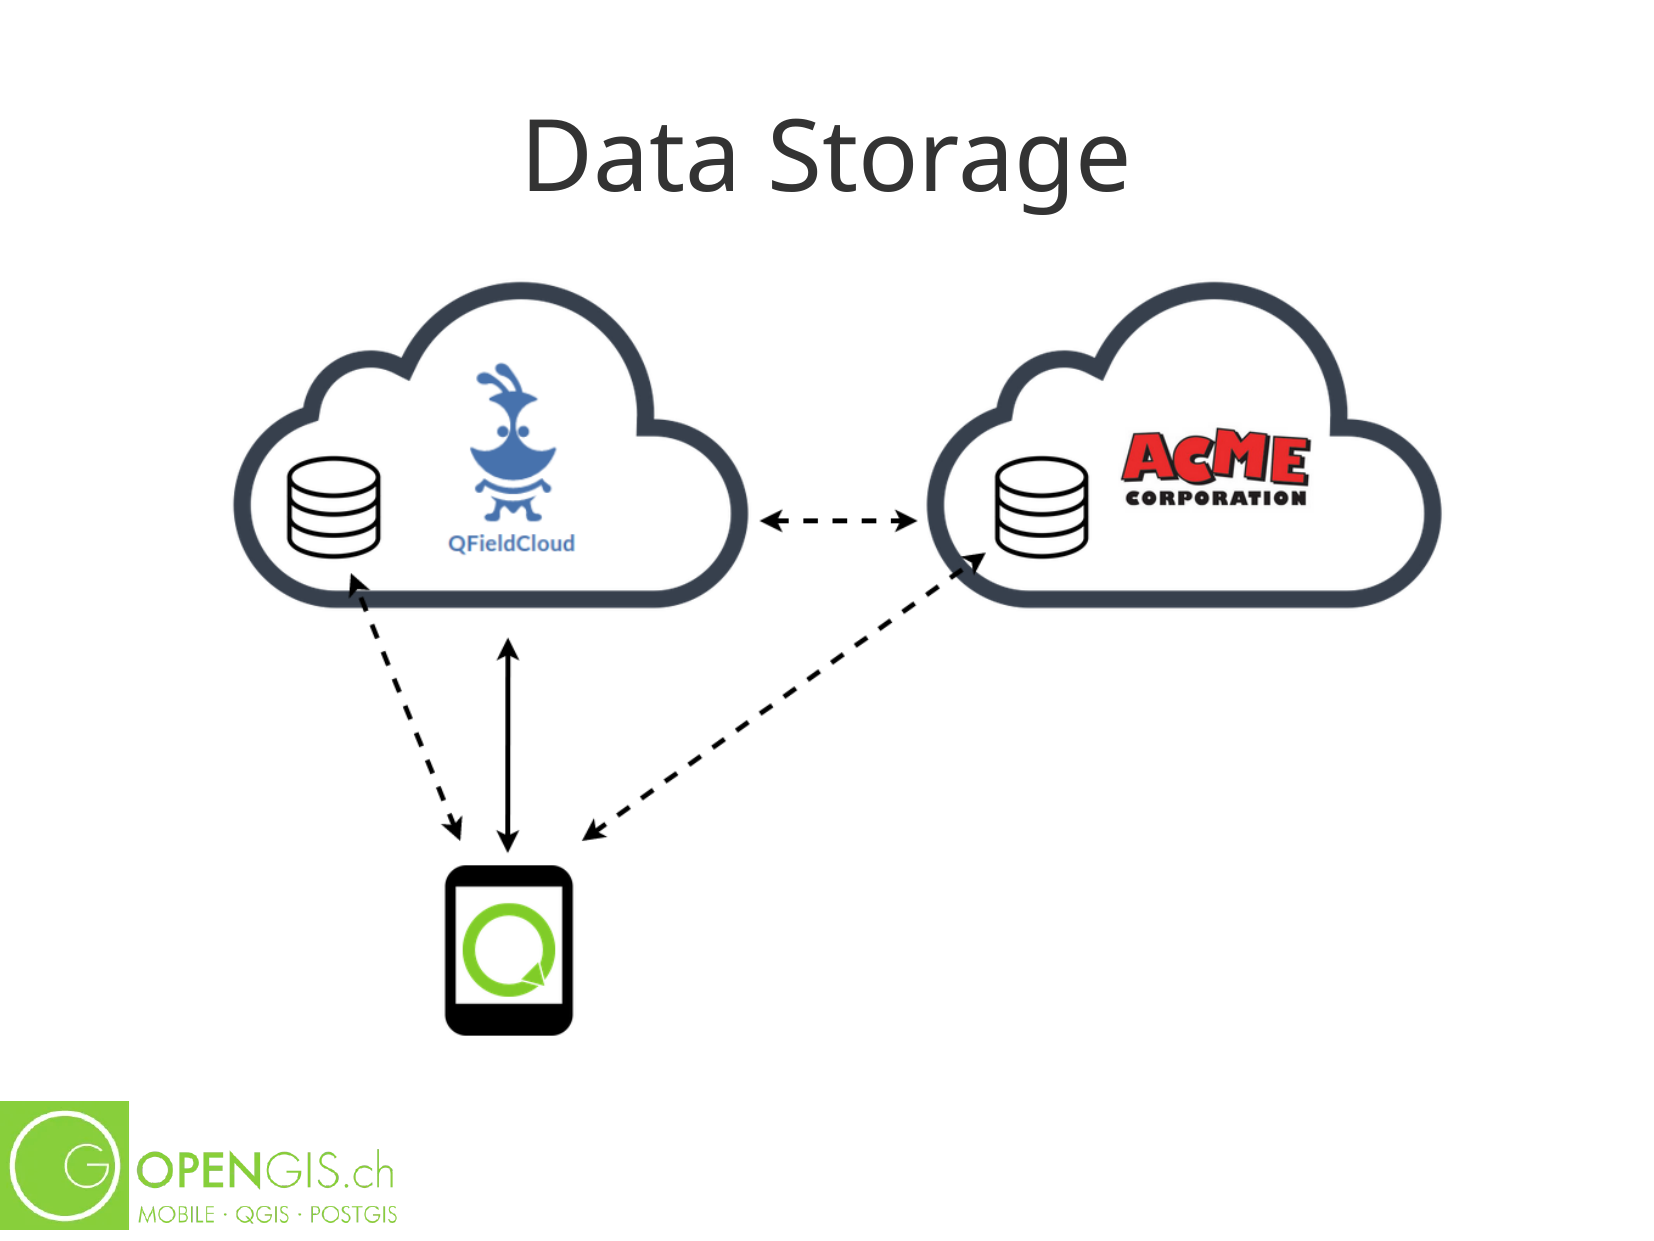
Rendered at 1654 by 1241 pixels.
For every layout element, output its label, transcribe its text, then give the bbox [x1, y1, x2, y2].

picture [0, 1101, 406, 1230]
title Data Storage [82, 49, 1571, 257]
picture [222, 269, 1453, 1066]
